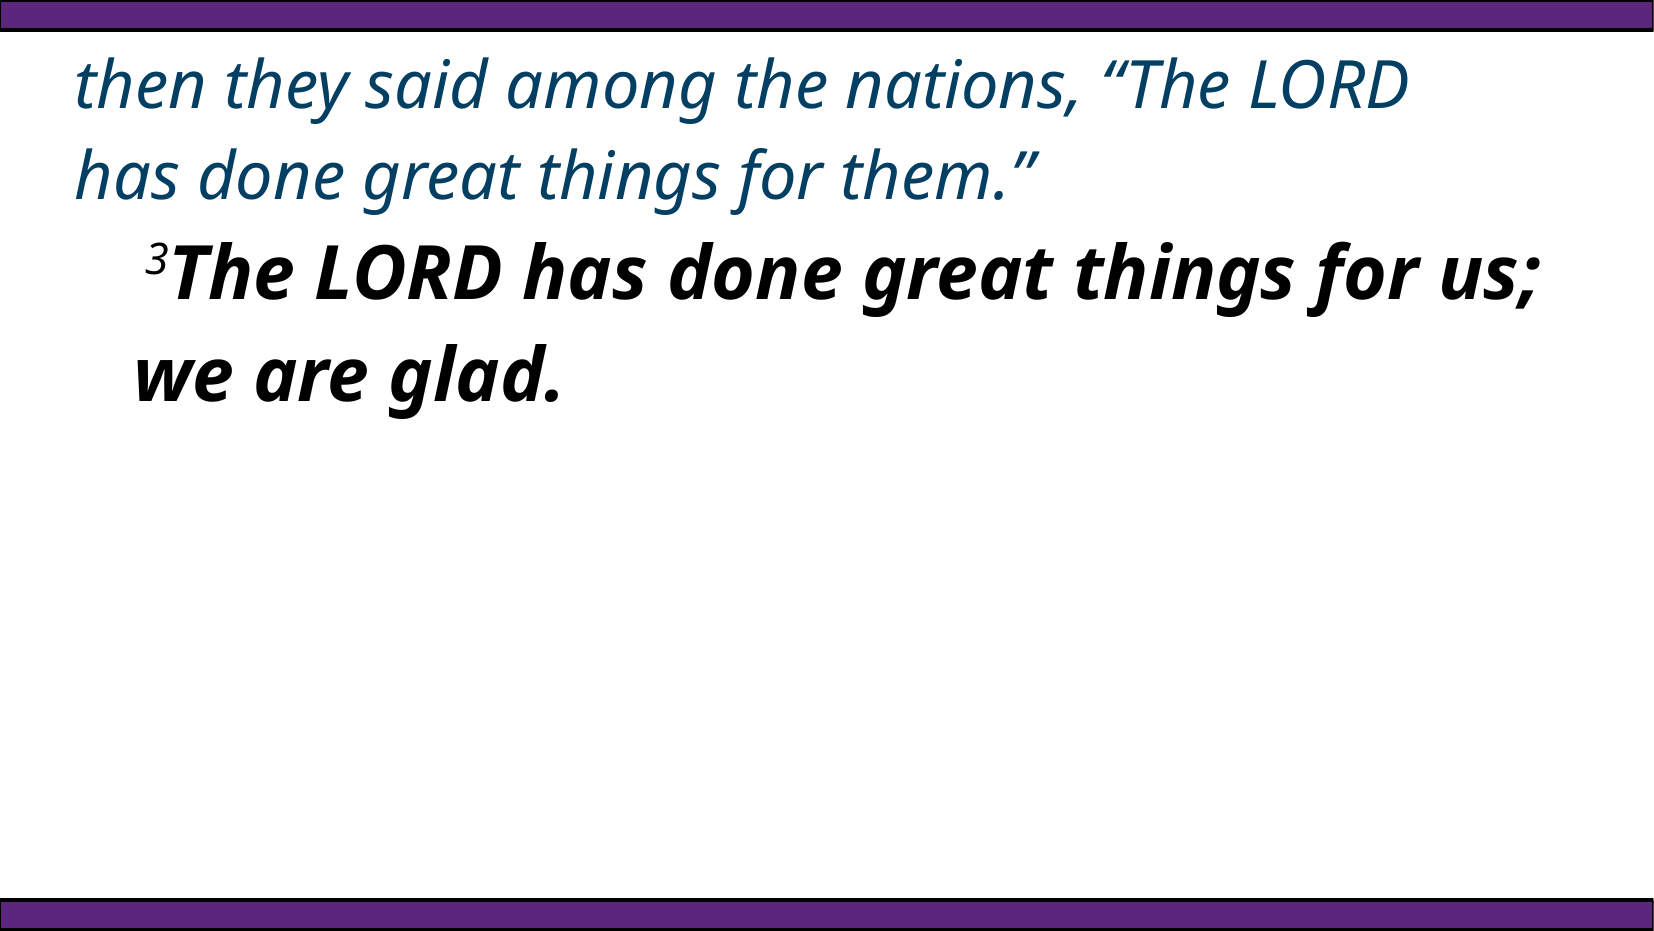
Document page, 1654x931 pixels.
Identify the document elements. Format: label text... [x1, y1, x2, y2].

text_box then they said among the nations, “The LORD has done great things for them.” 3The LORD has done great things for us; we are glad. [60, 30, 1591, 422]
picture [0, 31, 1654, 900]
text_box [0, 0, 1654, 31]
text_box [0, 900, 1654, 931]
